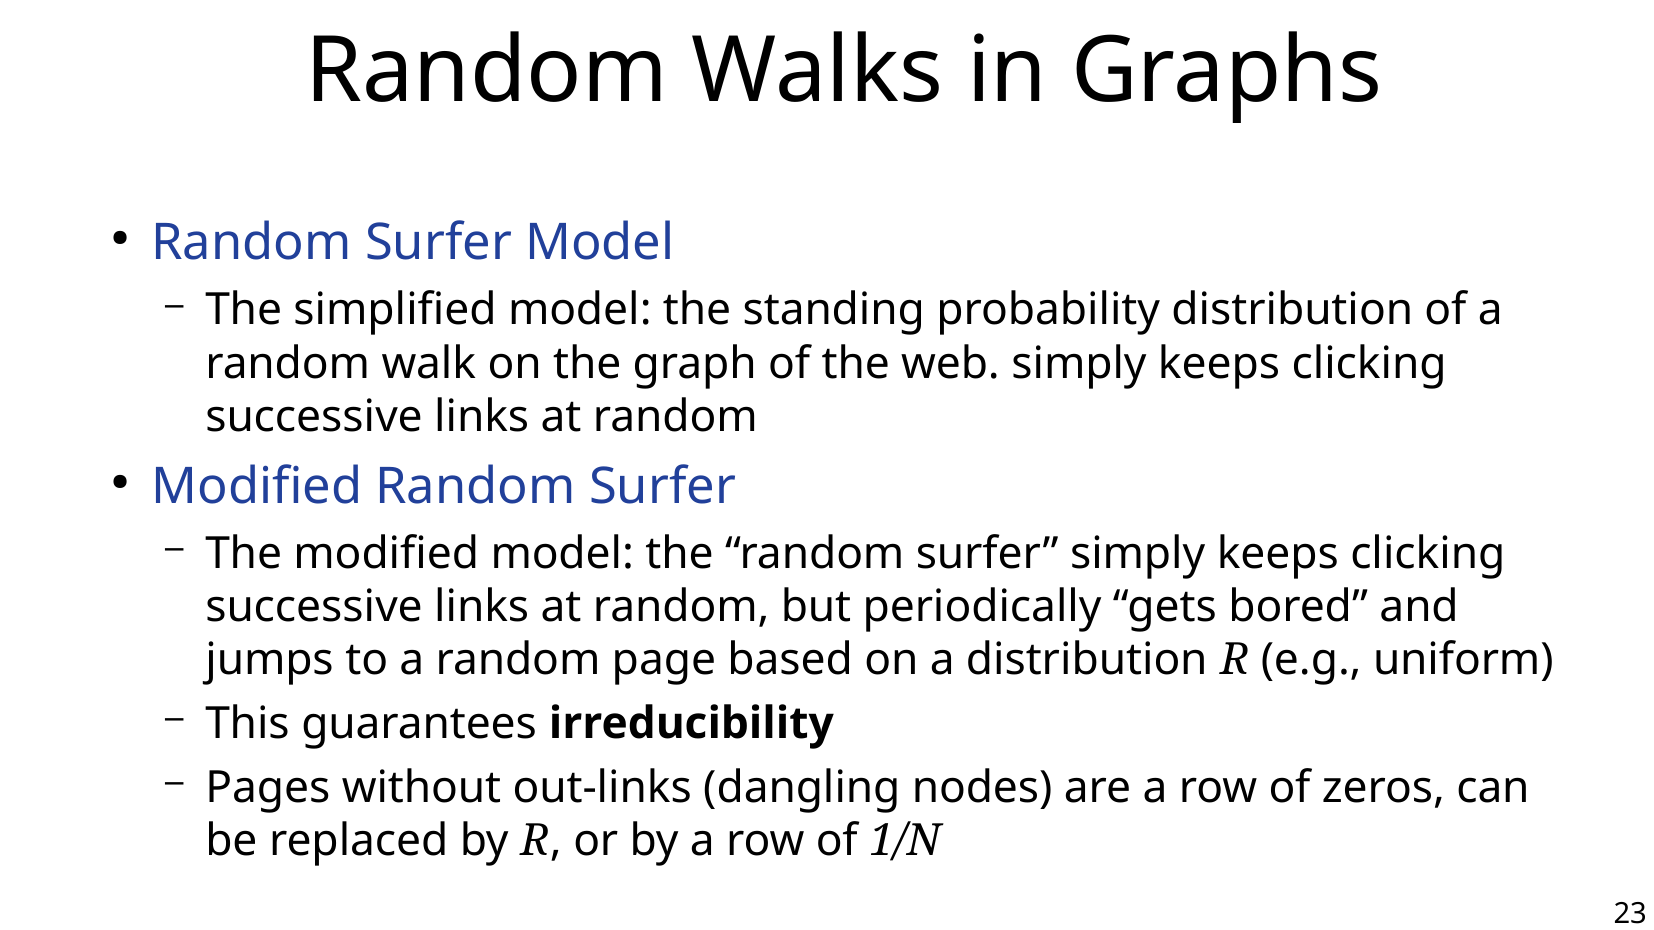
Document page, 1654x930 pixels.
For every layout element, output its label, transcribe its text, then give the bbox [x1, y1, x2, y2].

title Random Walks in Graphs [82, 0, 1571, 168]
list Random Surfer Model The simplified model: the standing probability distribution of a random walk on the graph of the web. simply keeps clicking successive links at random Modified Random Surfer The modified model: the “random surfer” simply keeps clicking successive links at random, but periodically “gets bored” and jumps to a random page based on a distribution R (e.g., uniform) This guarantees irreducibility Pages without out-links (dangling nodes) are a row of zeros, can be replaced by R, or by a row of 1/N [82, 201, 1571, 921]
